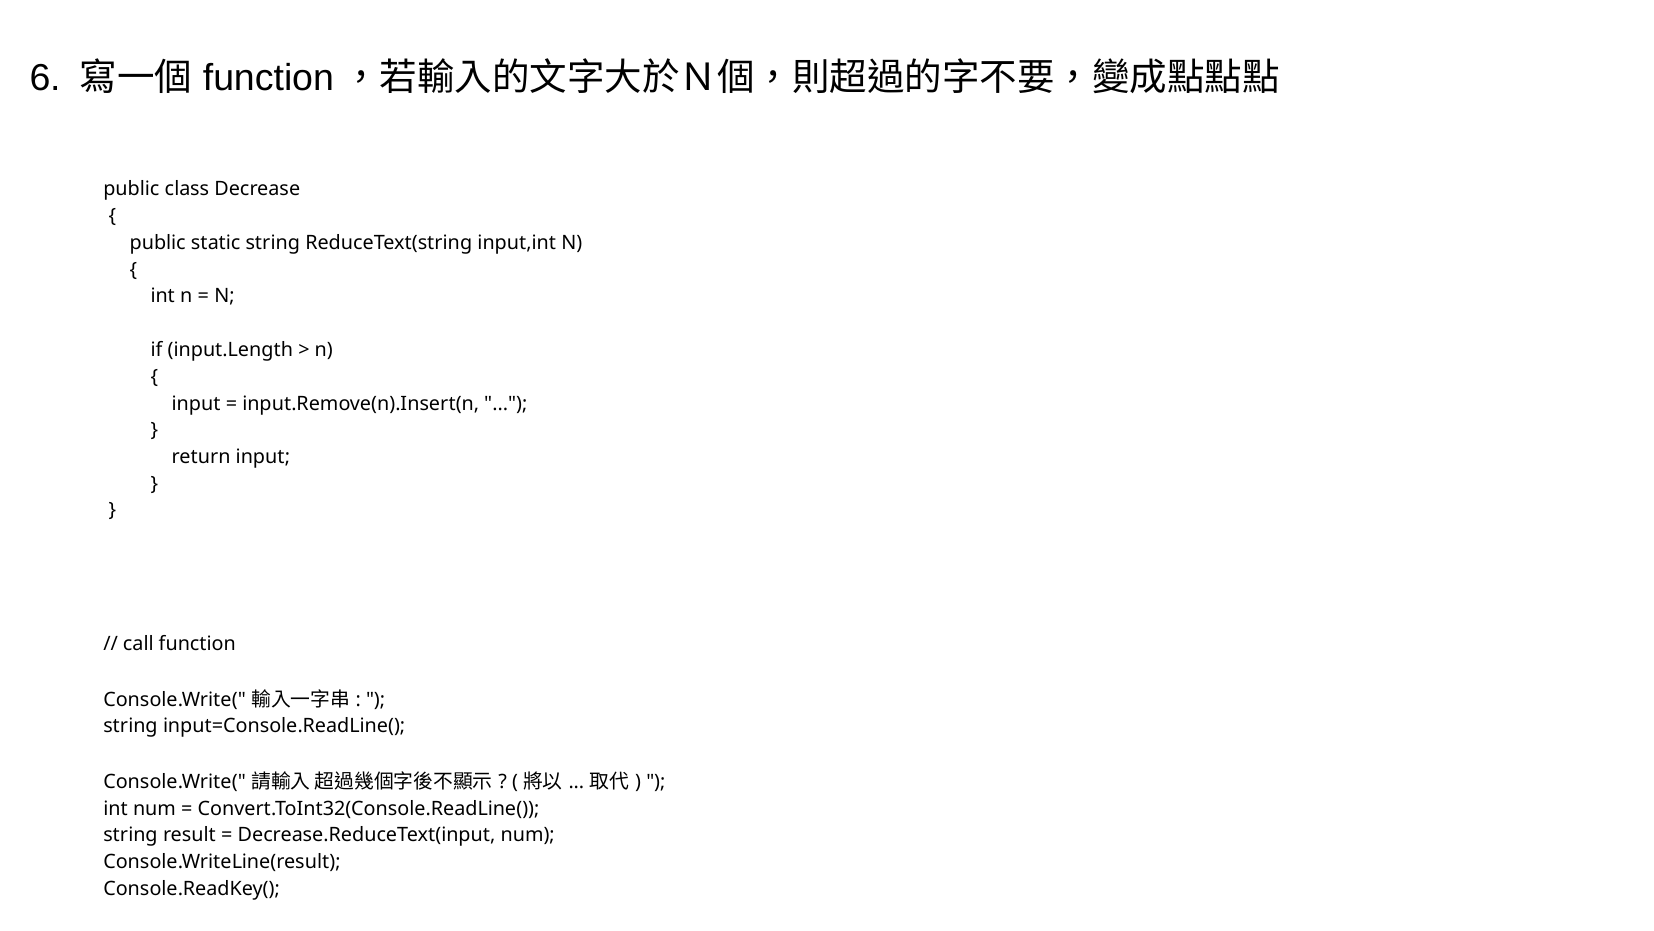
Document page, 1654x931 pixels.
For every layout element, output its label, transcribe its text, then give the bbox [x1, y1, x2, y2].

text_box public class Decrease { public static string ReduceText(string input,int N) { int n = N; if (input.Length > n) { input = input.Remove(n).Insert(n, "..."); } return input; } } // call function Console.Write("輸入一字串: "); string input=Console.ReadLine(); Console.Write("請輸入 超過幾個字後不顯示? (將以...取代) "); int num = Convert.ToInt32(Console.ReadLine()); string result = Decrease.ReduceText(input, num); Console.WriteLine(result); Console.ReadKey(); [88, 140, 1177, 886]
title 6. 寫一個function，若輸入的文字大於Ｎ個，則超過的字不要，變成點點點 [29, 29, 1477, 119]
